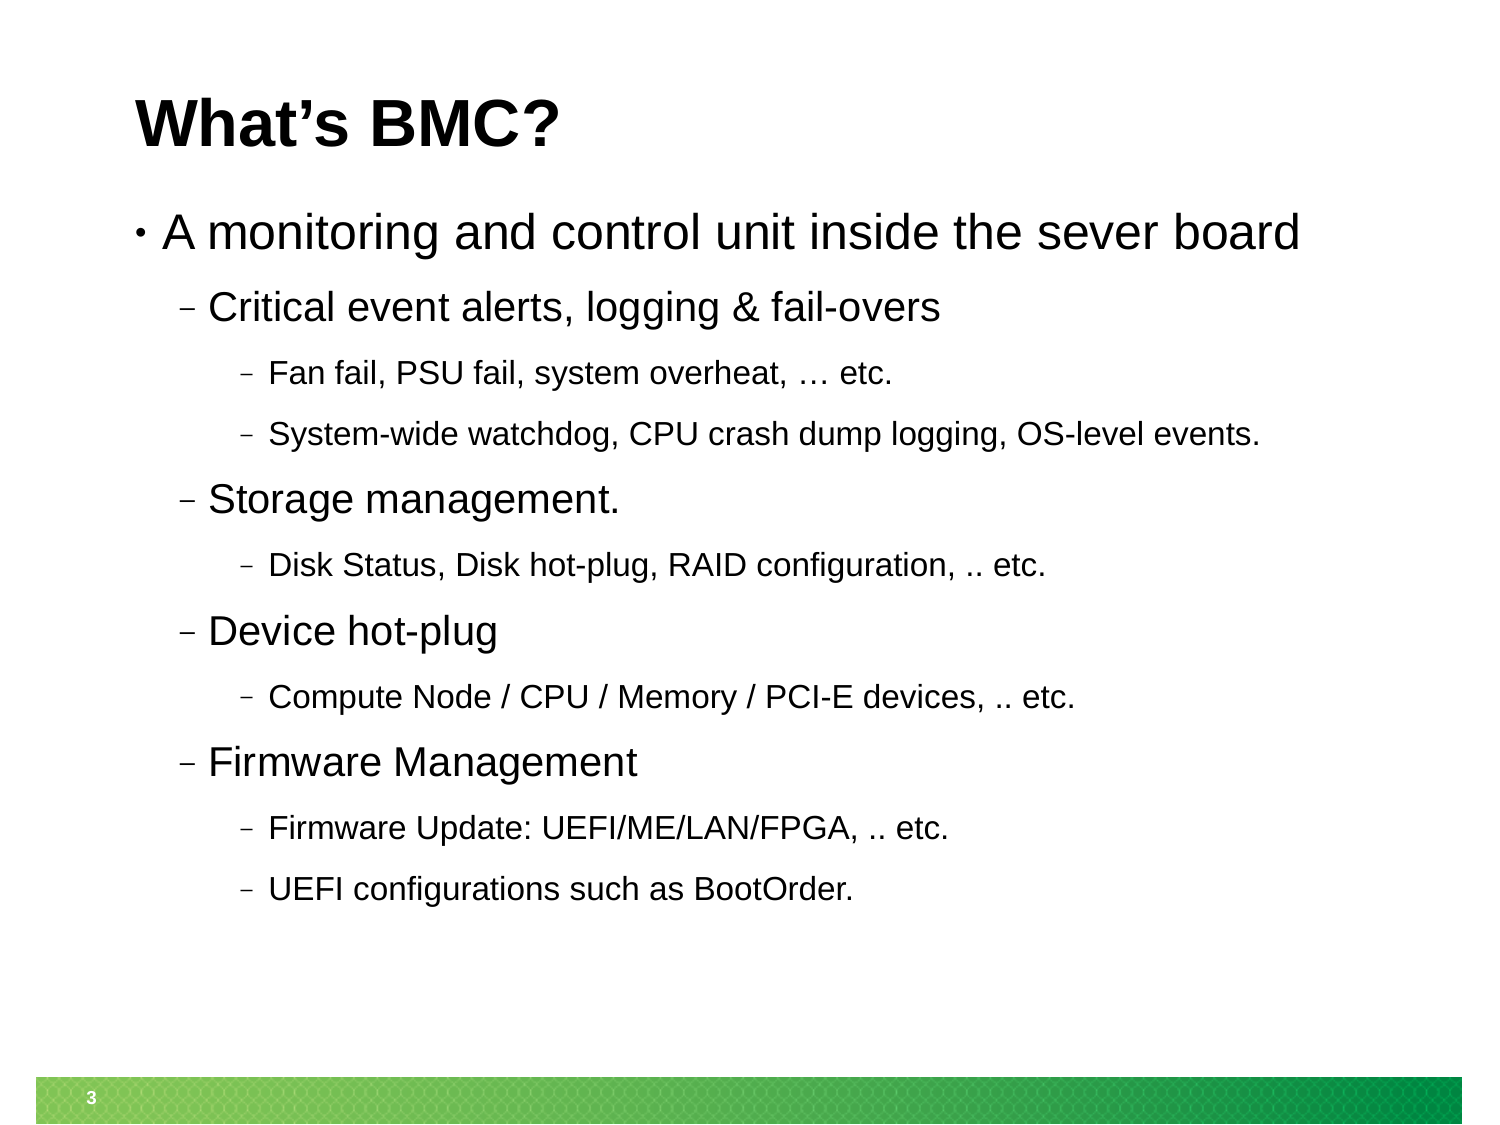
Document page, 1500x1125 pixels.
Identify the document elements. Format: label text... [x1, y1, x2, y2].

picture [36, 1077, 1462, 1124]
title What’s BMC? [135, 41, 1372, 203]
list A monitoring and control unit inside the sever board Critical event alerts, logging & fail-overs Fan fail, PSU fail, system overheat, … etc. System-wide watchdog, CPU crash dump logging, OS-level events. Storage management. Disk Status, Disk hot-plug, RAID configuration, .. etc. Device hot-plug Compute Node / CPU / Memory / PCI-E devices, .. etc. Firmware Management Firmware Update: UEFI/ME/LAN/FPGA, .. etc. UEFI configurations such as BootOrder. [135, 203, 1372, 947]
